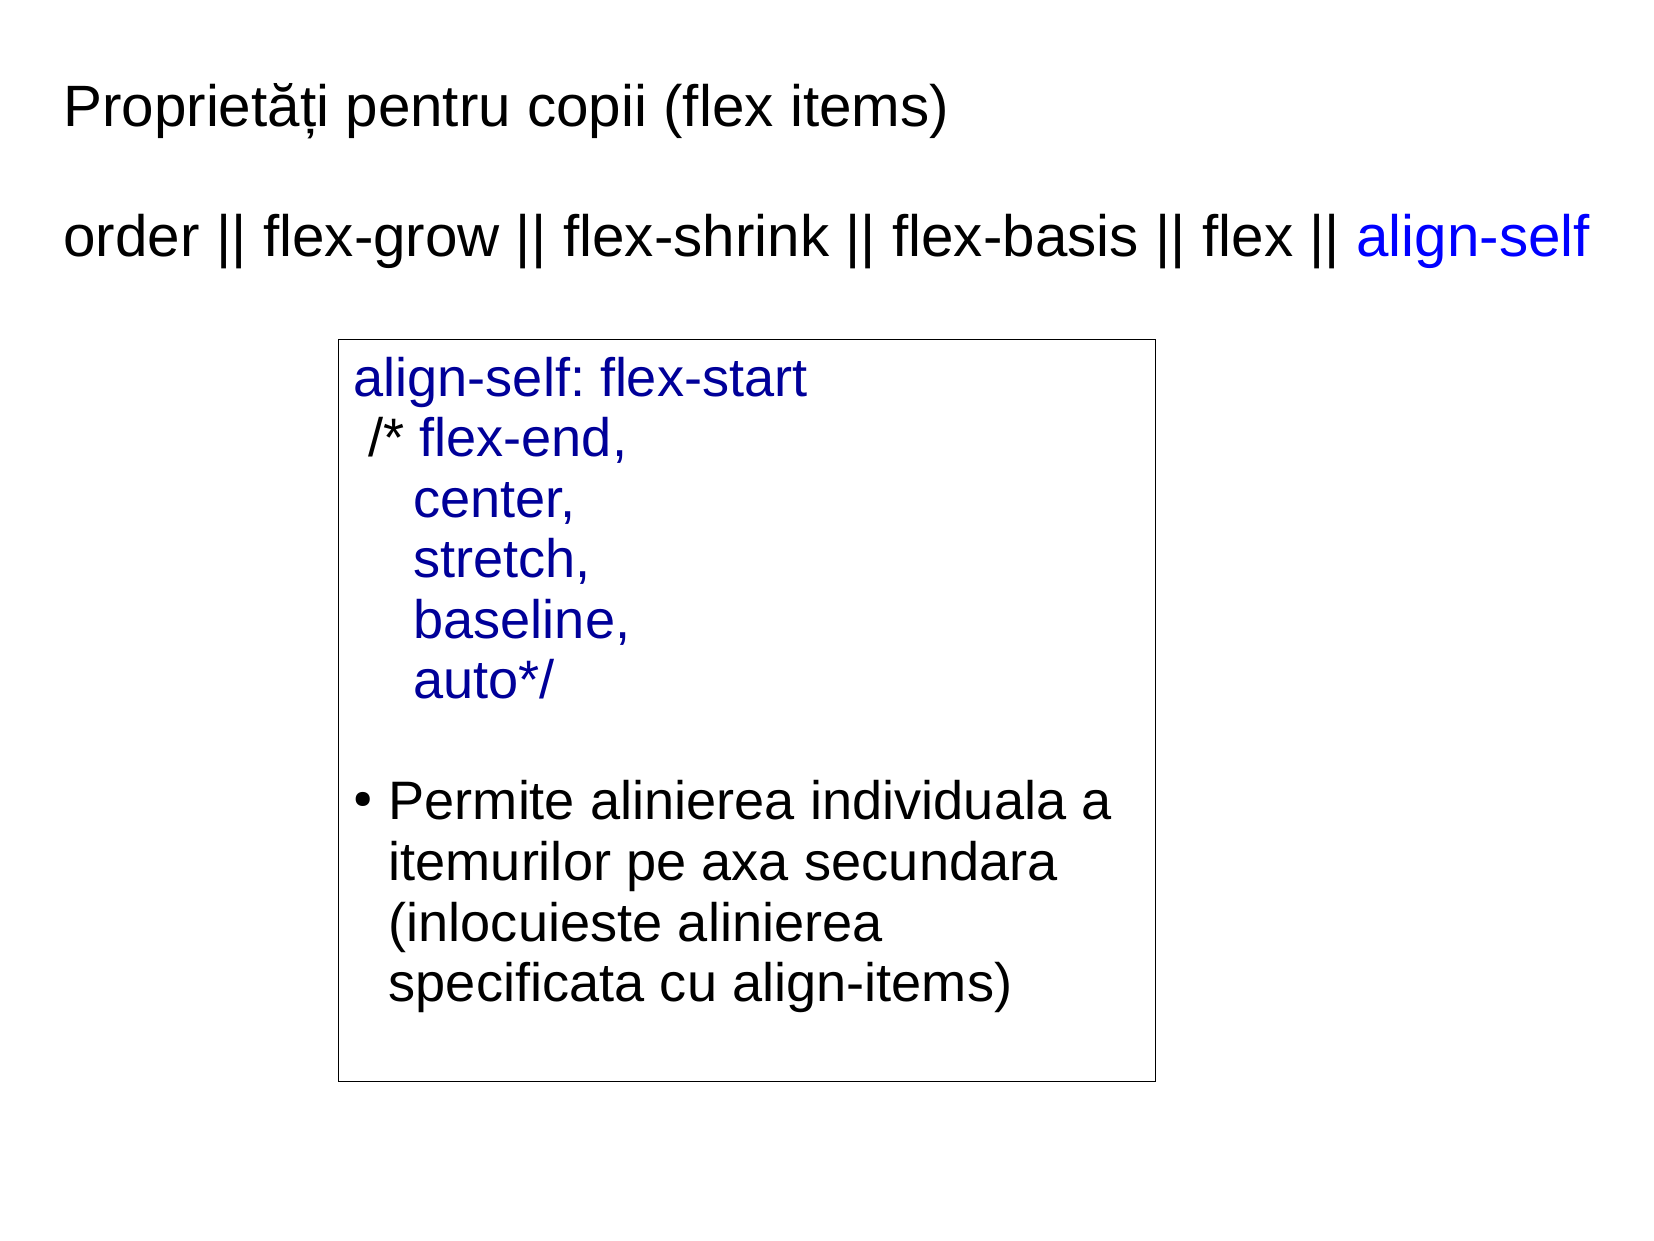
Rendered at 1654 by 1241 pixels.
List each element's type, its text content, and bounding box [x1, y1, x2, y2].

text_box align-self: flex-start /* flex-end, center, stretch, baseline, auto*/ Permite alinierea individuala a itemurilor pe axa secundara (inlocuieste alinierea specificata cu align-items) [338, 342, 1156, 1082]
text_box Proprietăți pentru copii (flex items) order || flex-grow || flex-shrink || flex-basis || flex || align-self [48, 66, 1627, 342]
